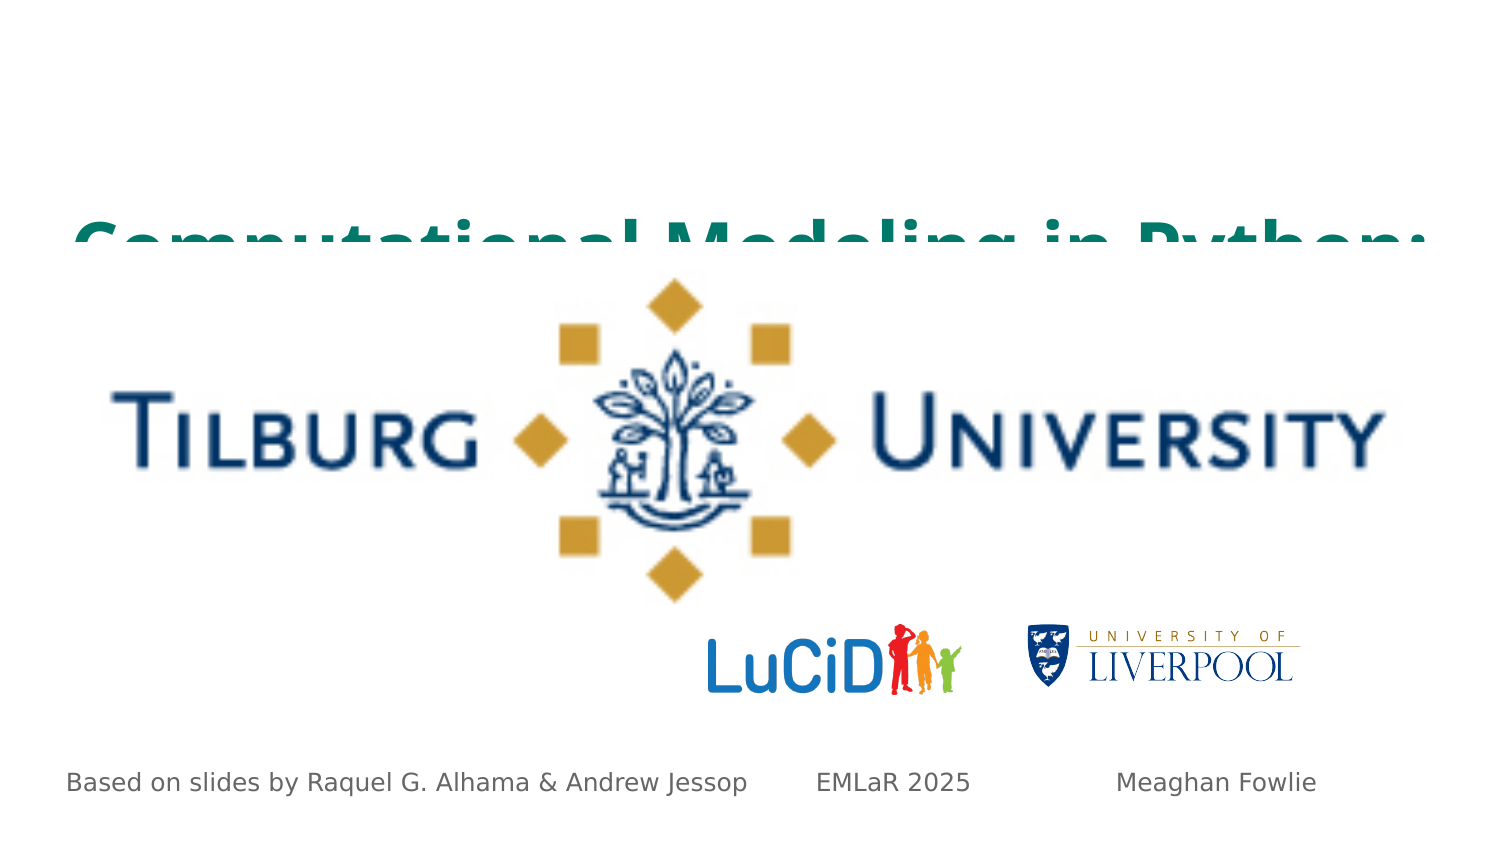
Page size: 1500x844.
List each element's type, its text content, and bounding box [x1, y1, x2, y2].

picture [74, 242, 1425, 728]
title Computational Modeling in Python: Distributional Semantic Models [51, 97, 1449, 419]
